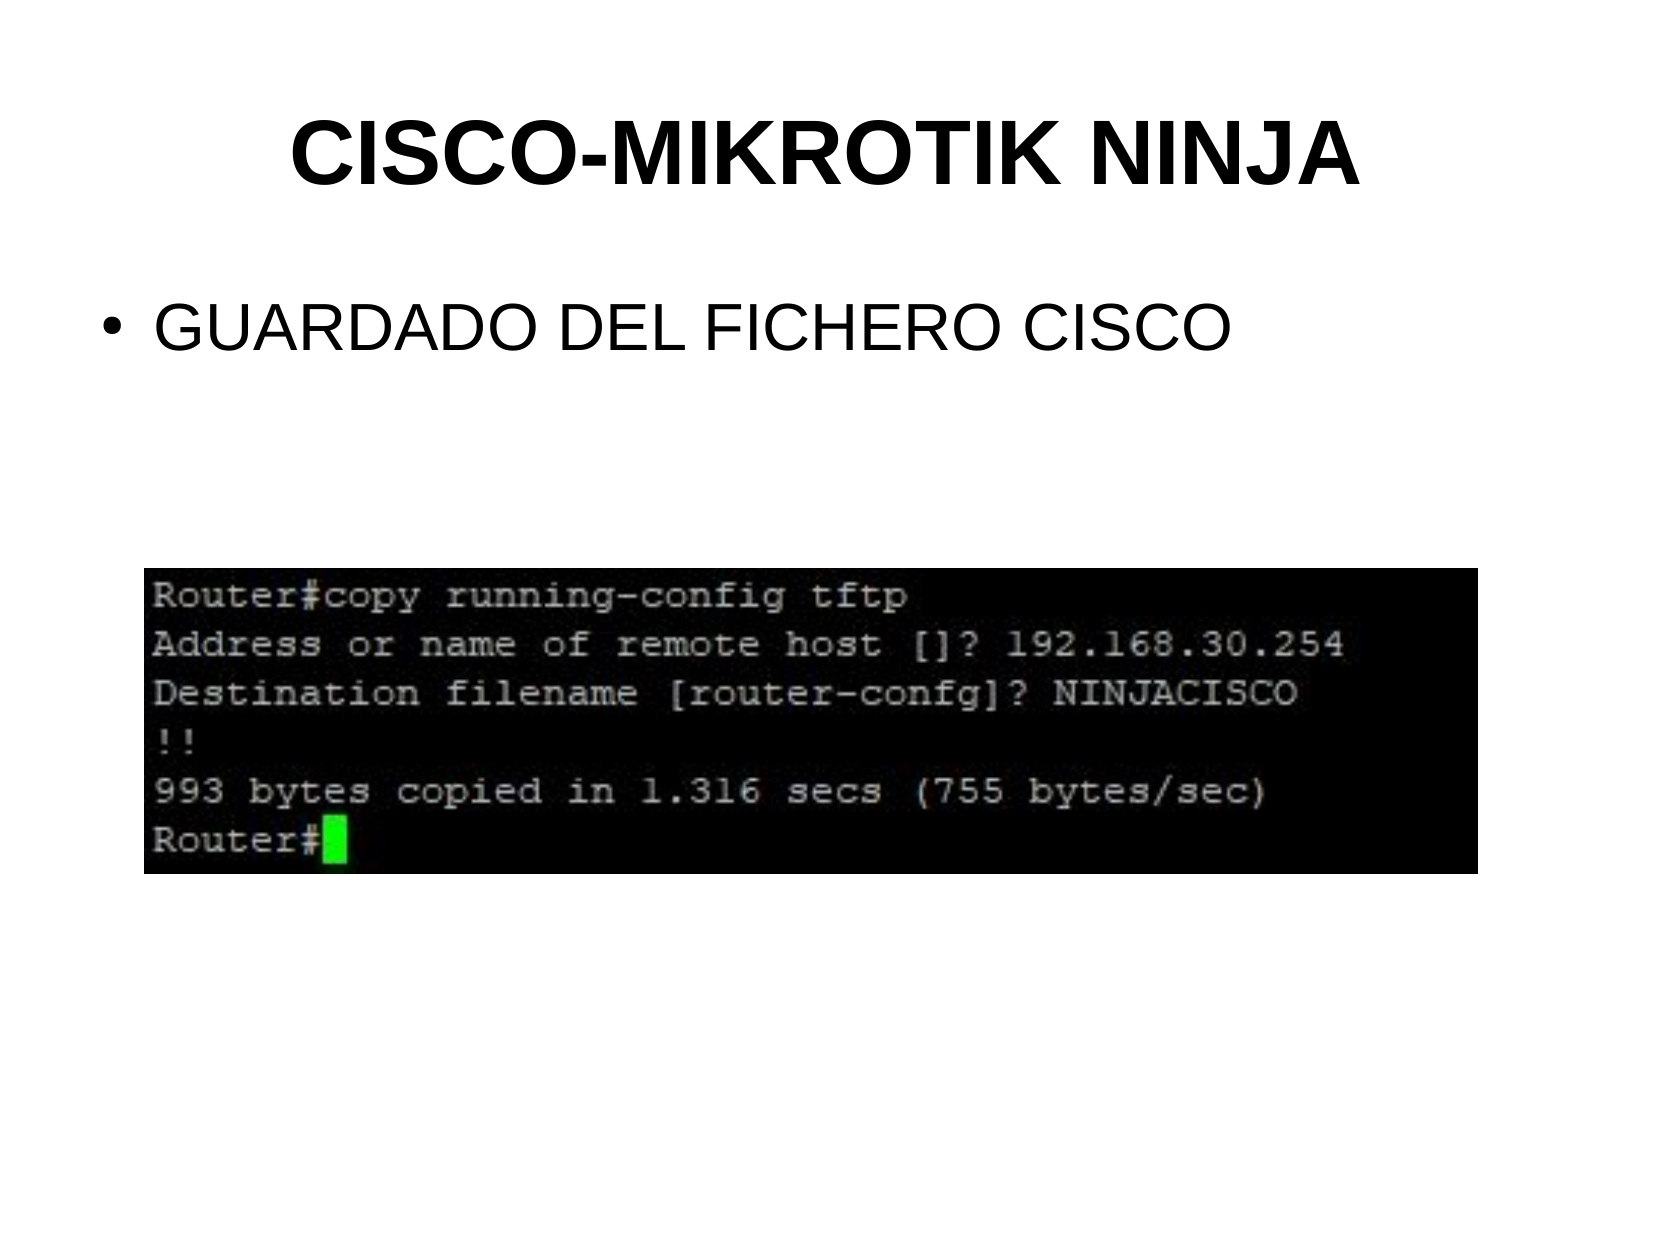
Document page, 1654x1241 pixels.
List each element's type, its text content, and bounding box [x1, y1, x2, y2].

title CISCO-MIKROTIK NINJA [82, 49, 1571, 257]
list GUARDADO DEL FICHERO CISCO [82, 290, 1571, 1010]
picture [144, 568, 1478, 874]
